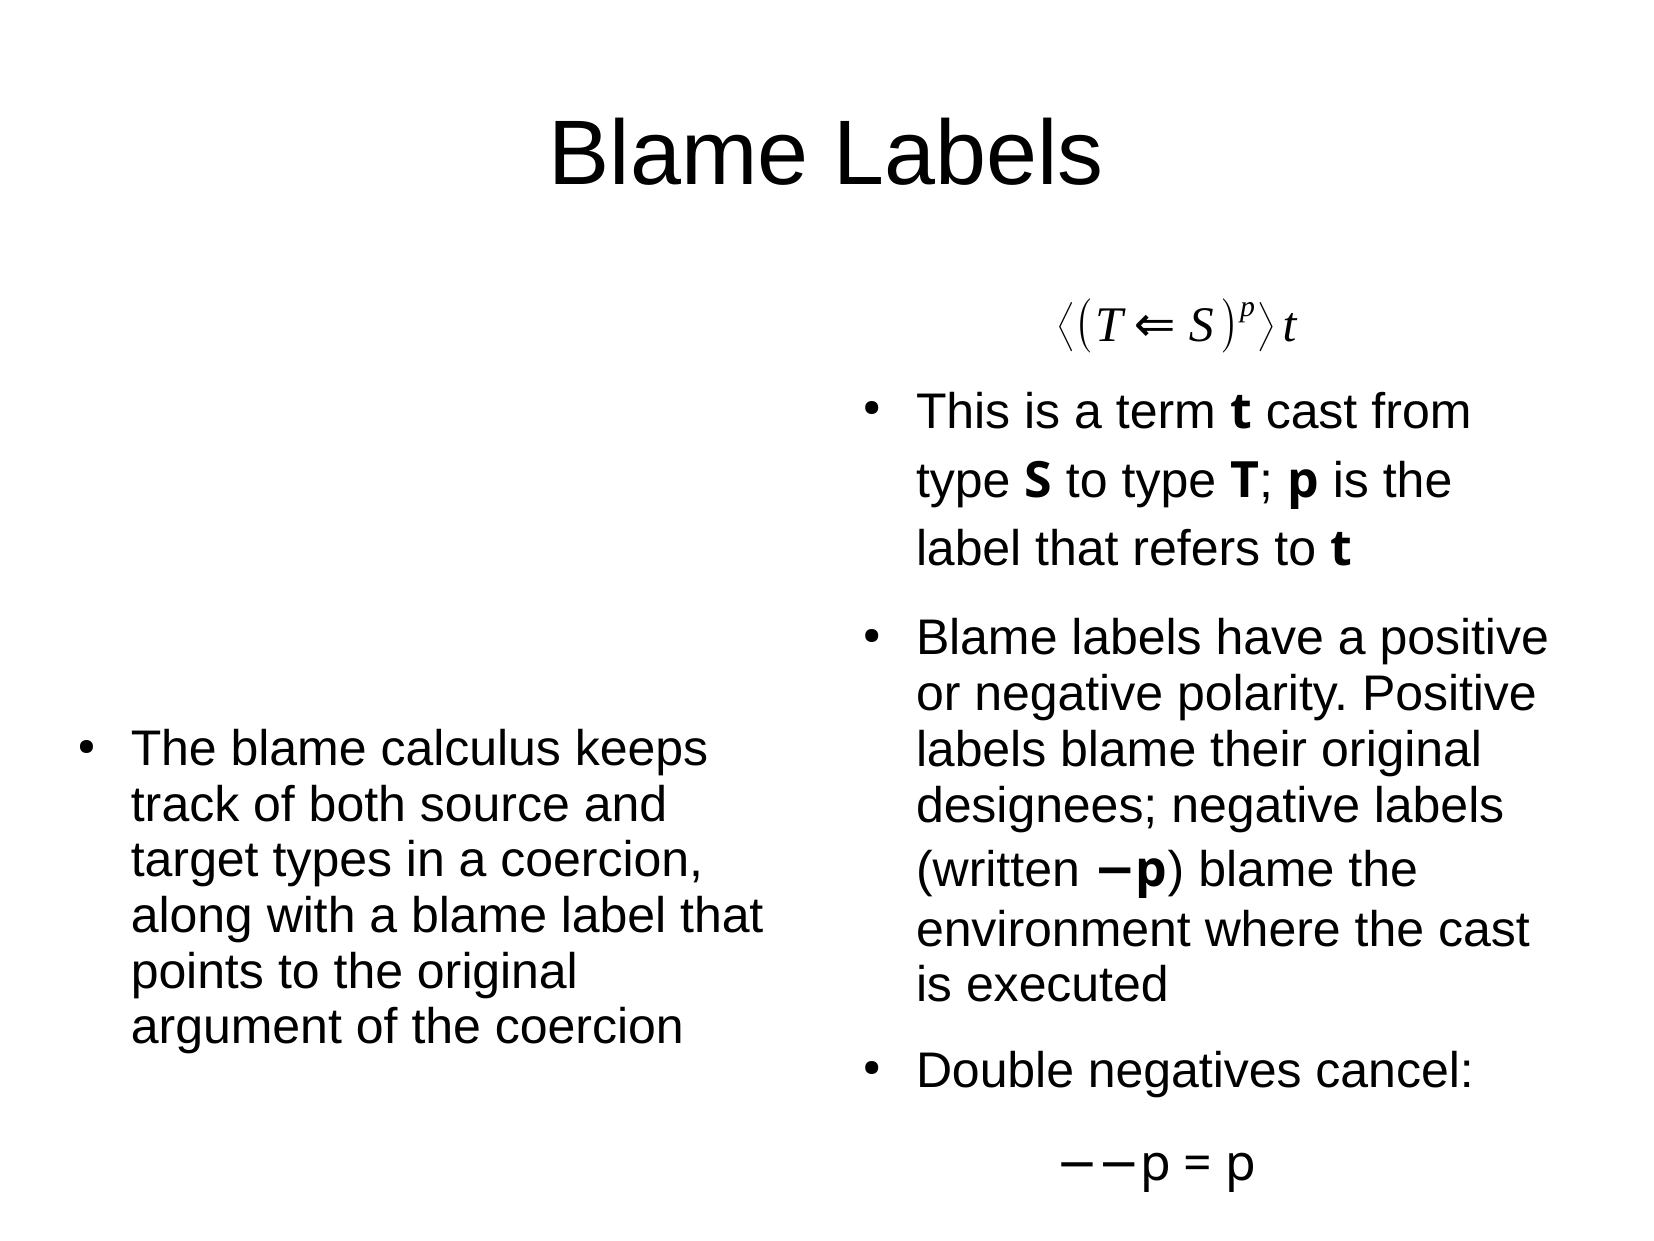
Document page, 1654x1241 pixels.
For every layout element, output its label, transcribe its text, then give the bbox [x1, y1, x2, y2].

list The blame calculus keeps track of both source and target types in a coercion, along with a blame label that points to the original argument of the coercion [60, 720, 787, 1111]
chart [1051, 290, 1306, 355]
list This is a term t cast from type S to type T; p is the label that refers to t Blame labels have a positive or negative polarity. Positive labels blame their original designees; negative labels (written −p) blame the environment where the cast is executed Double negatives cancel: −−p = p [845, 290, 1572, 1161]
title Blame Labels [82, 49, 1571, 257]
